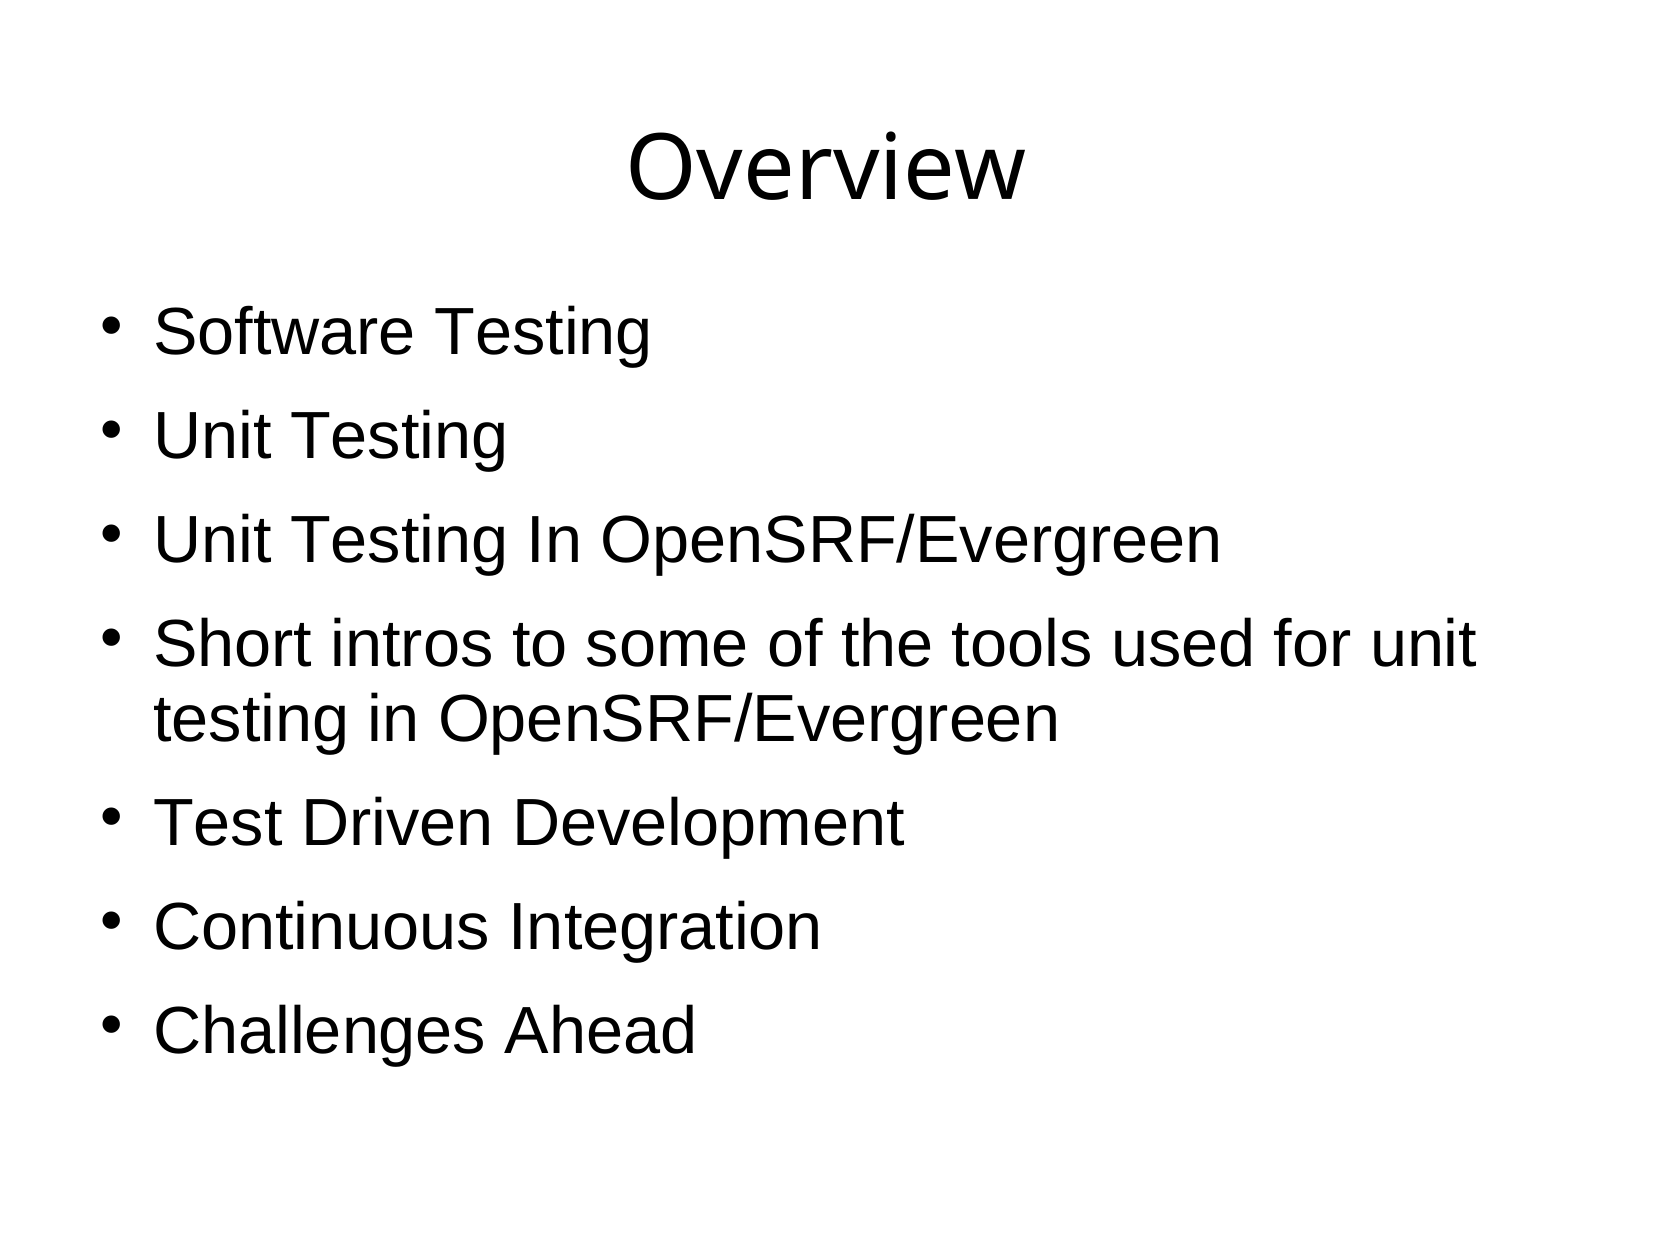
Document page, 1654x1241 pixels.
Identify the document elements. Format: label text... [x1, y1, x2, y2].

list Software Testing Unit Testing Unit Testing In OpenSRF/Evergreen Short intros to some of the tools used for unit testing in OpenSRF/Evergreen Test Driven Development Continuous Integration Challenges Ahead [82, 290, 1571, 1109]
title Overview [82, 49, 1571, 257]
